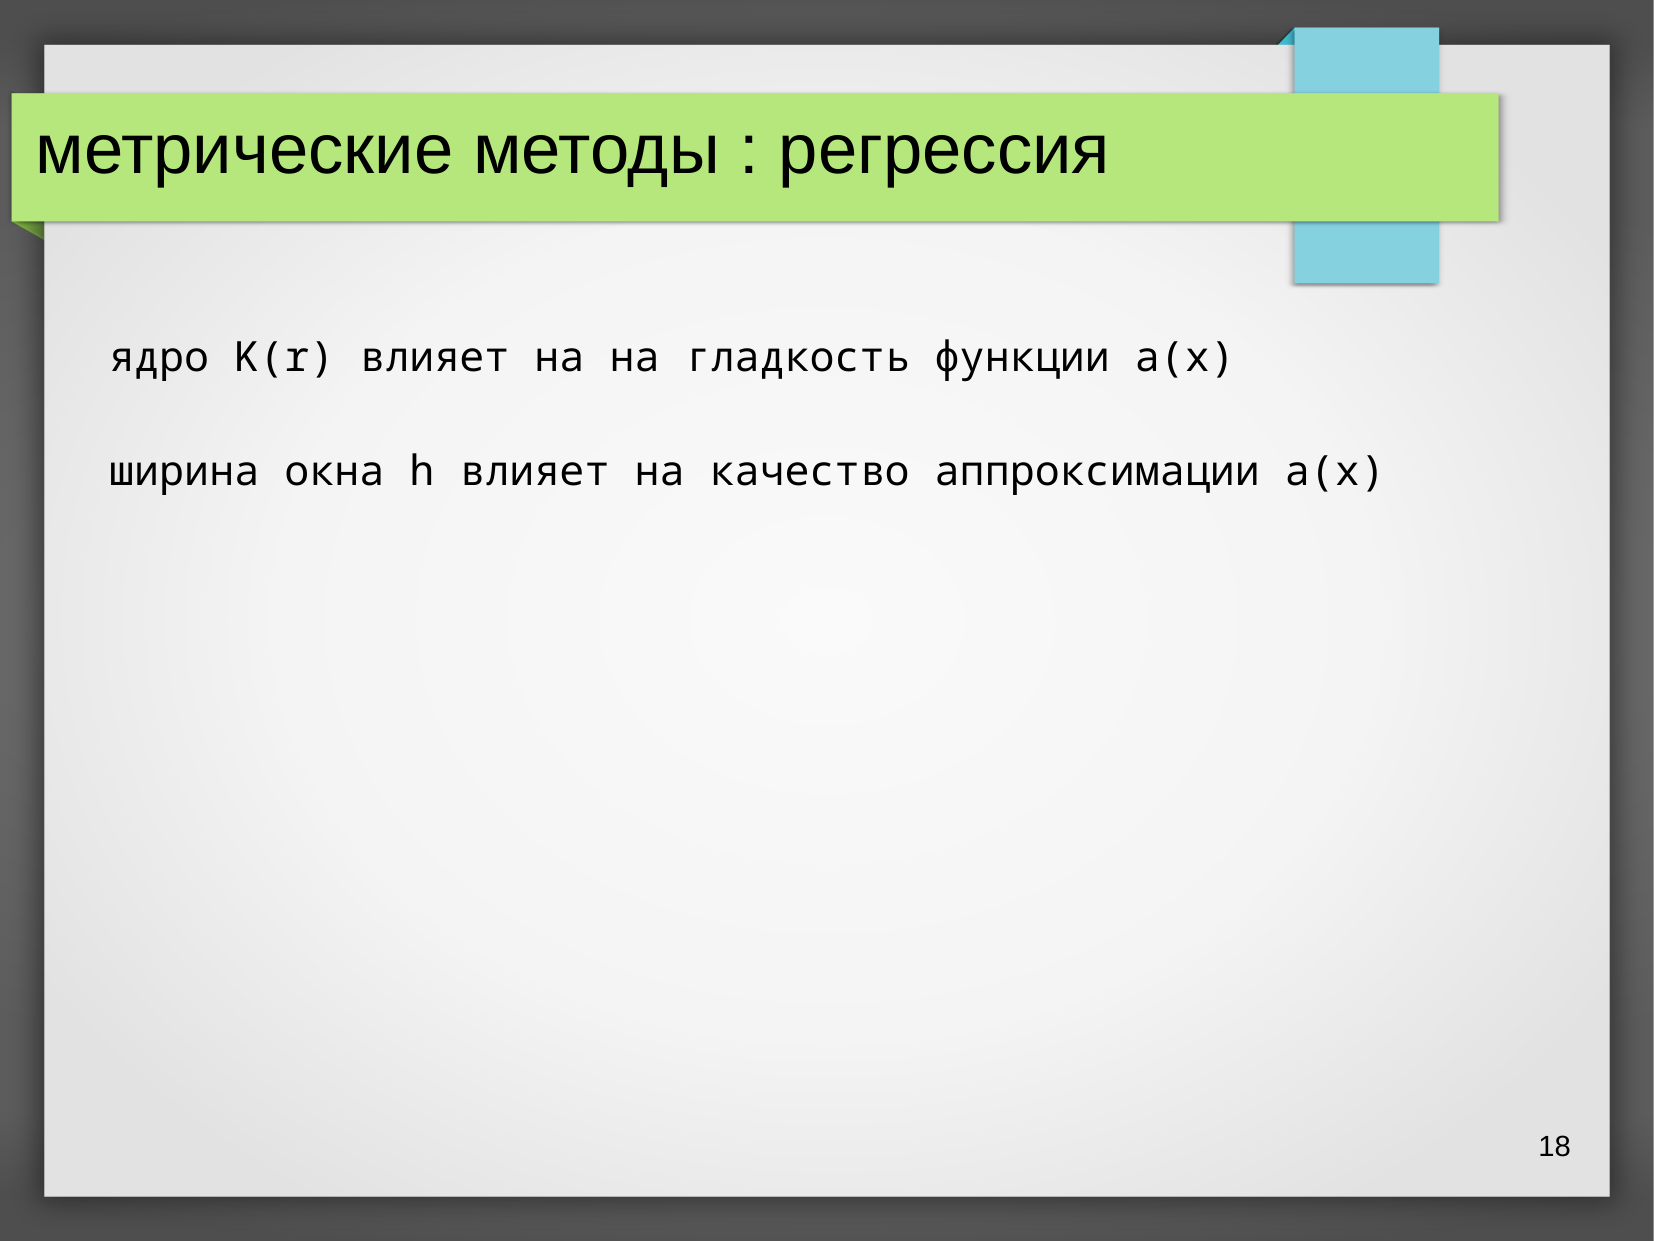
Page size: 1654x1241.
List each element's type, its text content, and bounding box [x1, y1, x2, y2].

text_box ядро K(r) влияет на на гладкость функции a(x) ширина окна h влияет на качество аппроксимации a(x) [94, 318, 1571, 497]
picture [0, 0, 1654, 1241]
title метрические методы : регрессия [35, 108, 1170, 190]
